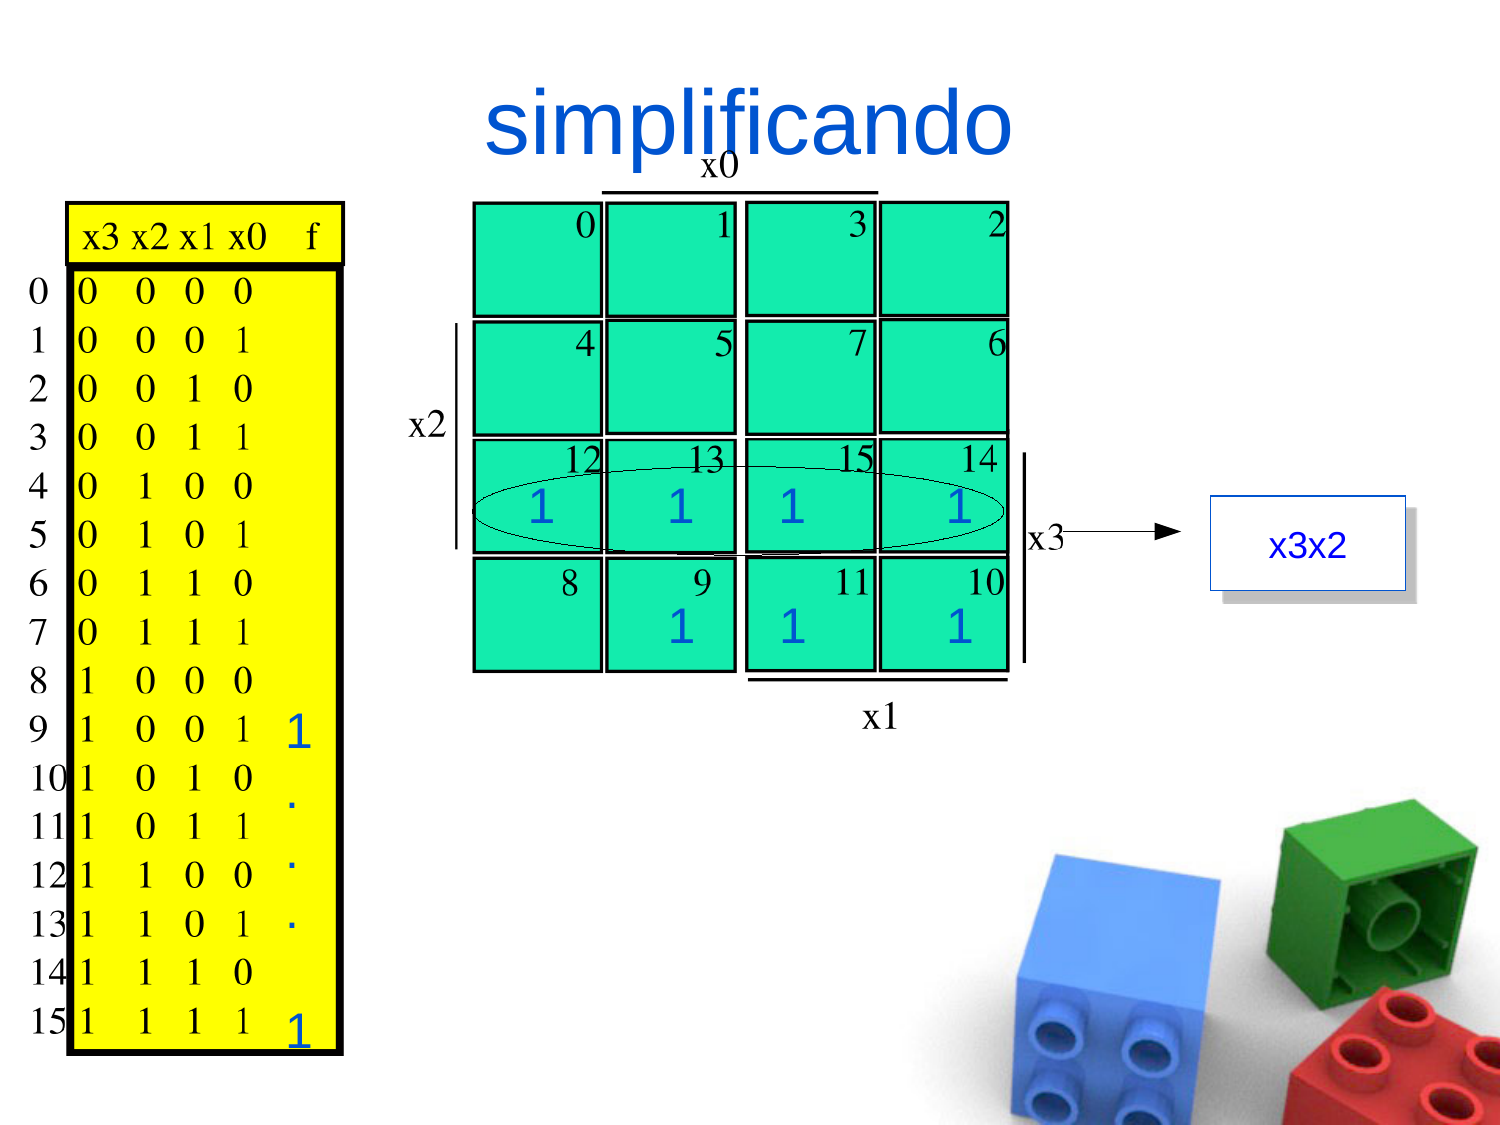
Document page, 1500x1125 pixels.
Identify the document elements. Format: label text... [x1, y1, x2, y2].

title simplificando [112, 4, 1388, 241]
text_box x3x2 [1210, 496, 1406, 591]
picture [29, 150, 1500, 1125]
text_box 1 1 1 1 1 1 1 [512, 466, 990, 662]
text_box 1 . . . 1 [270, 690, 328, 1066]
